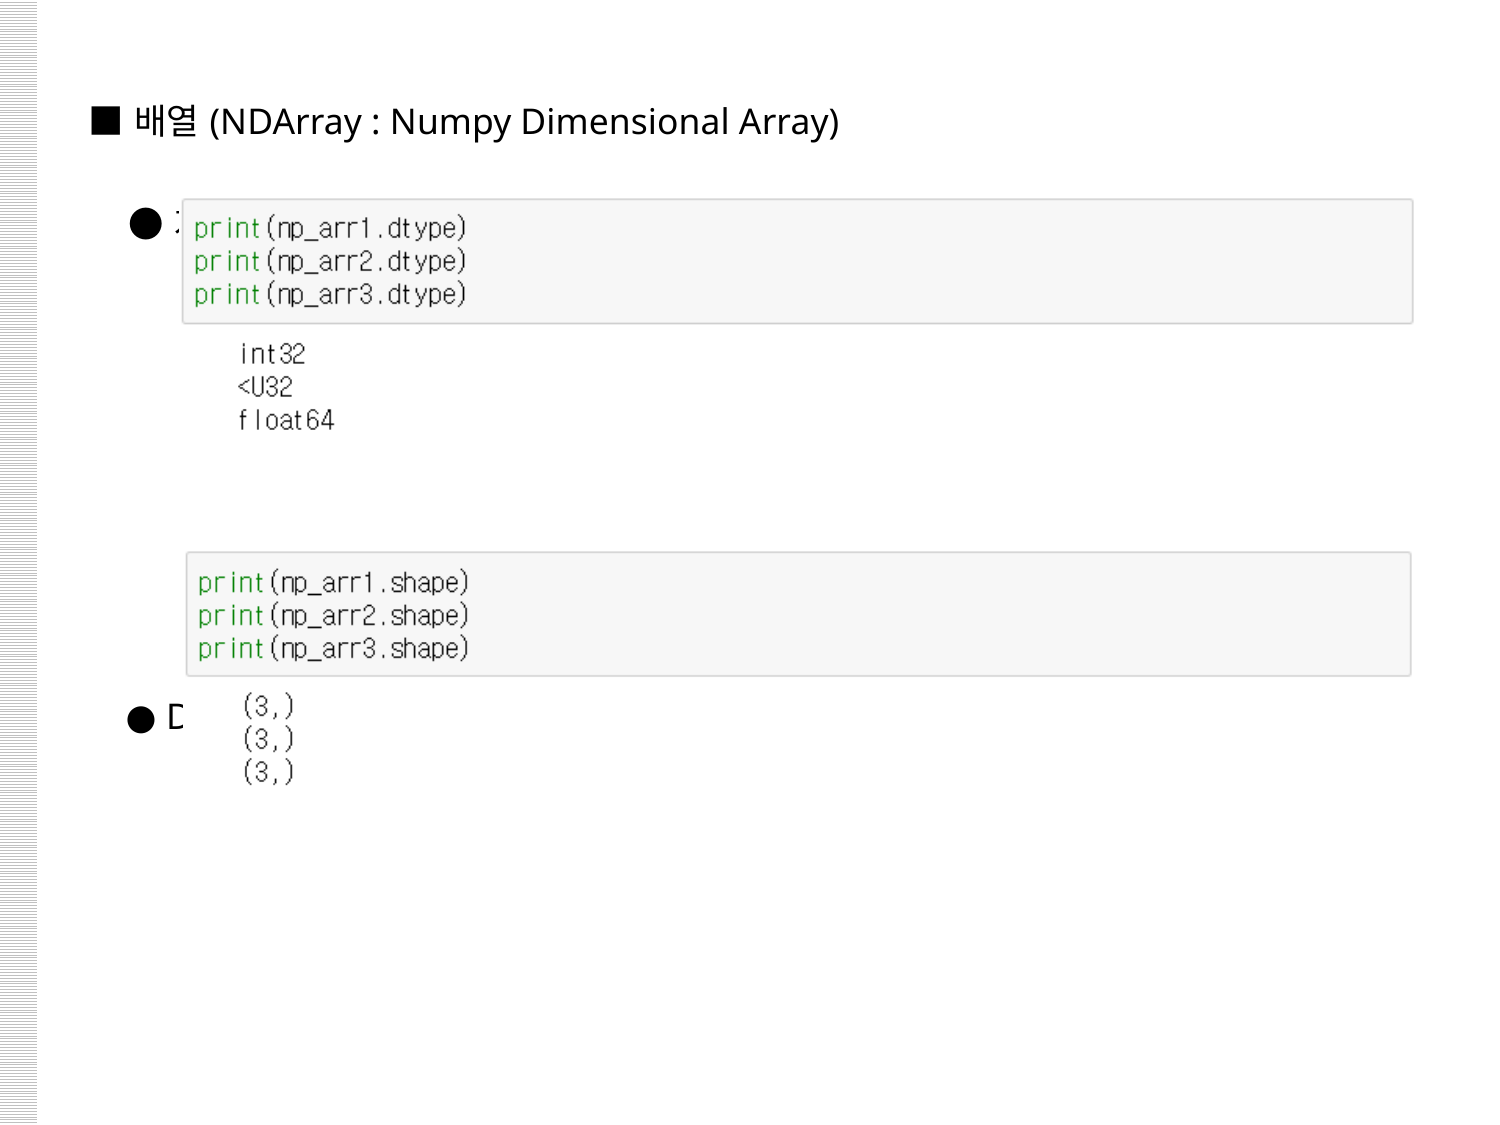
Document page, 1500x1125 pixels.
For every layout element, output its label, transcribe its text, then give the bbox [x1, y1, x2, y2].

picture [179, 194, 1417, 441]
text_box ■ 배열 (NDArray : Numpy Dimensional Array) ● 자료형 확인 : dtype ● Dimension 확인 : shape [73, 33, 1453, 990]
picture [183, 547, 1415, 793]
